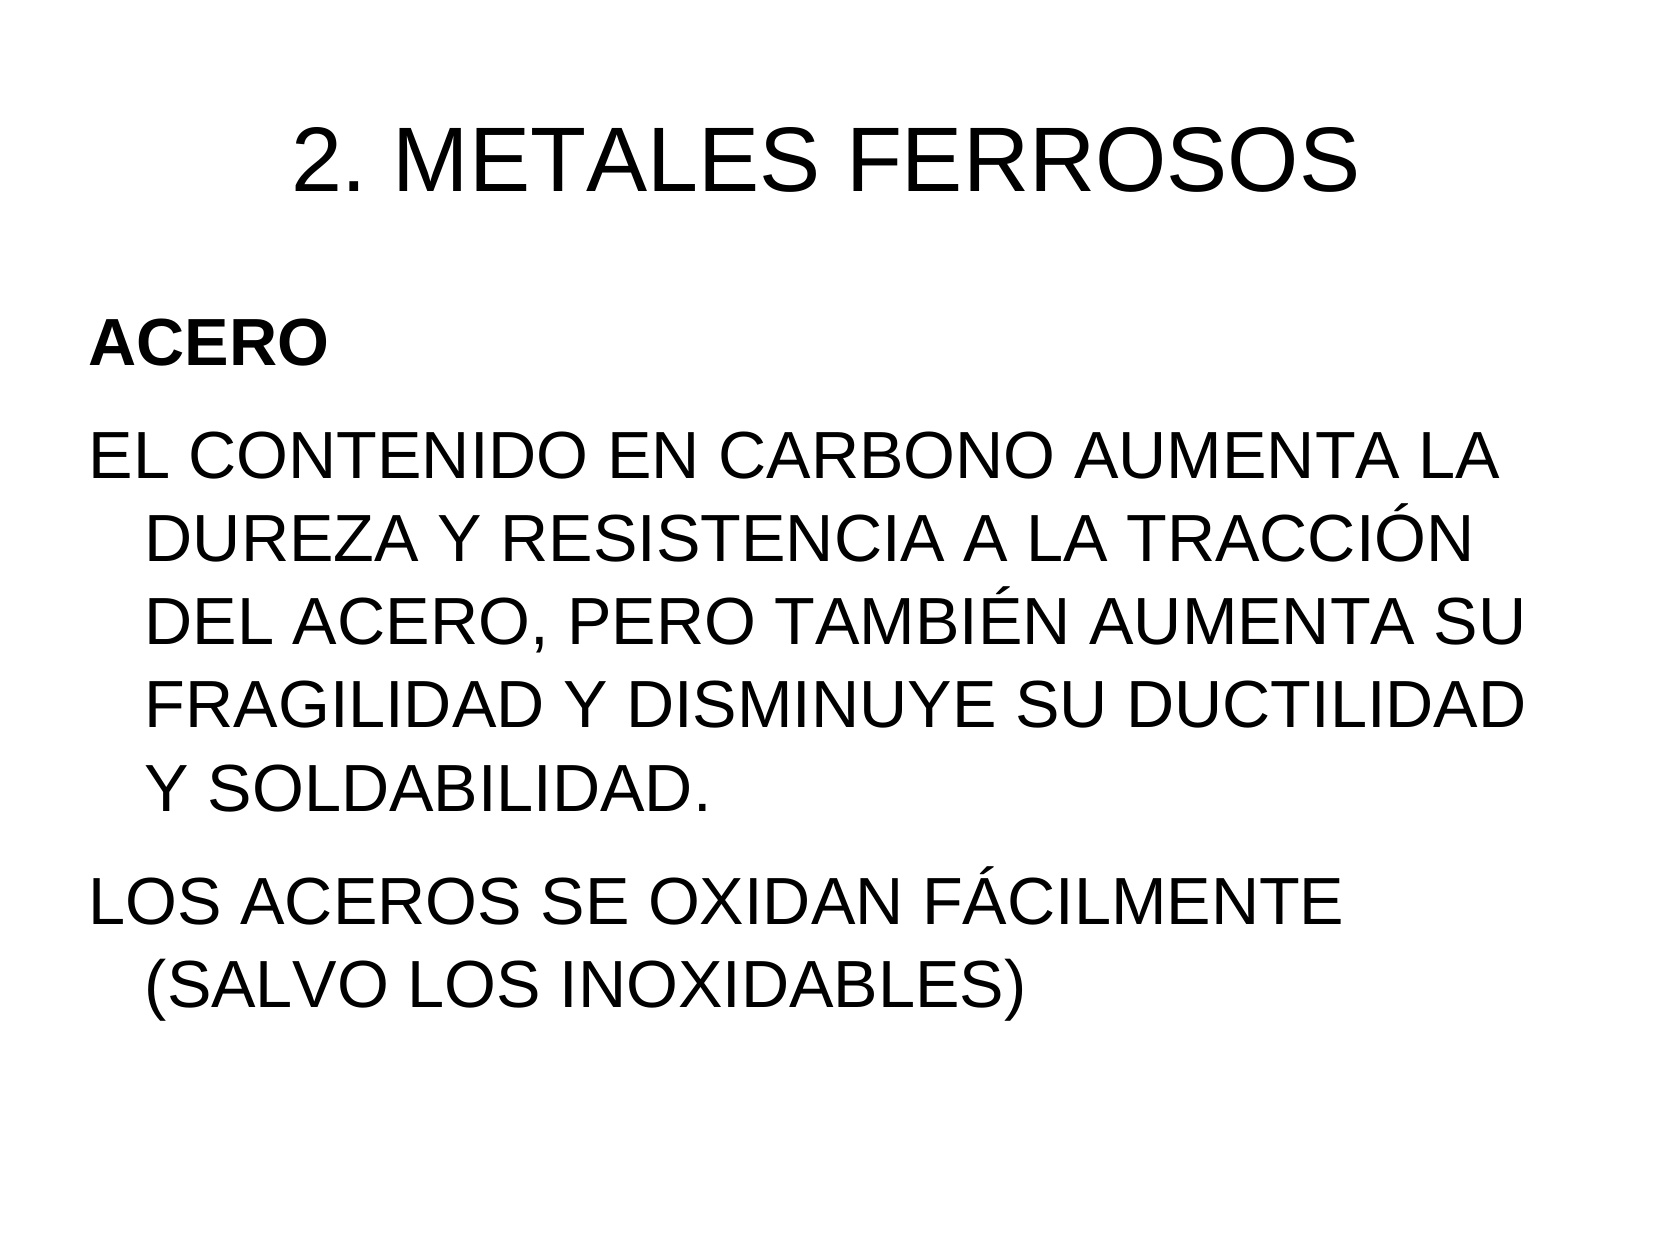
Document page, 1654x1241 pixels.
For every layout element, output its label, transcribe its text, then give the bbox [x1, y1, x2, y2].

list ACERO EL CONTENIDO EN CARBONO AUMENTA LA DUREZA Y RESISTENCIA A LA TRACCIÓN DEL ACERO, PERO TAMBIÉN AUMENTA SU FRAGILIDAD Y DISMINUYE SU DUCTILIDAD Y SOLDABILIDAD. LOS ACEROS SE OXIDAN FÁCILMENTE (SALVO LOS INOXIDABLES) [88, 295, 1577, 1114]
title 2. METALES FERROSOS [82, 56, 1571, 249]
